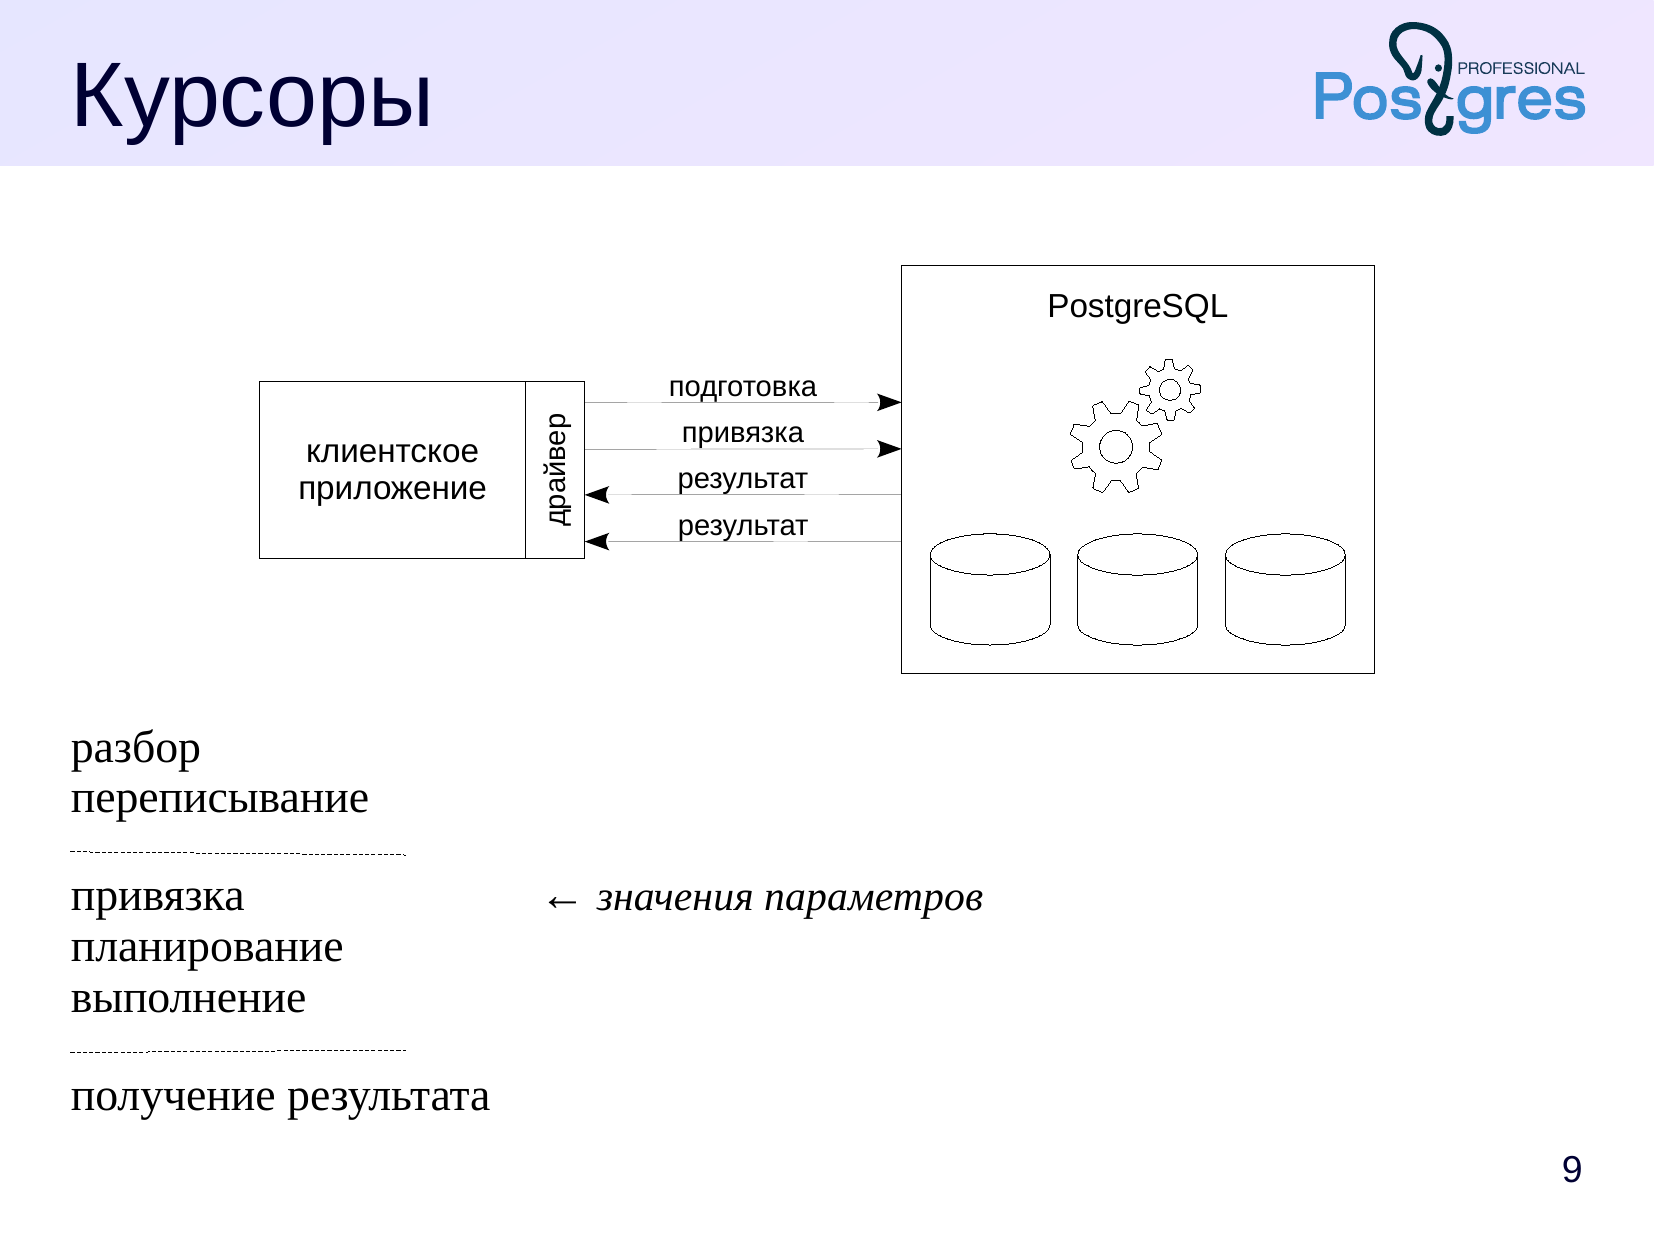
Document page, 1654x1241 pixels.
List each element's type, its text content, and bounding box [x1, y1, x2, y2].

text_box [1070, 401, 1162, 493]
text_box PostgreSQL [901, 265, 1375, 674]
text_box [1139, 359, 1201, 421]
title Курсоры [70, 43, 1241, 147]
text_box [930, 555, 1051, 646]
text_box [1225, 556, 1346, 646]
text_box [1077, 556, 1198, 646]
list разбор переписывание привязка ← значения параметров планирование выполнение получение результата [70, 283, 1583, 1141]
